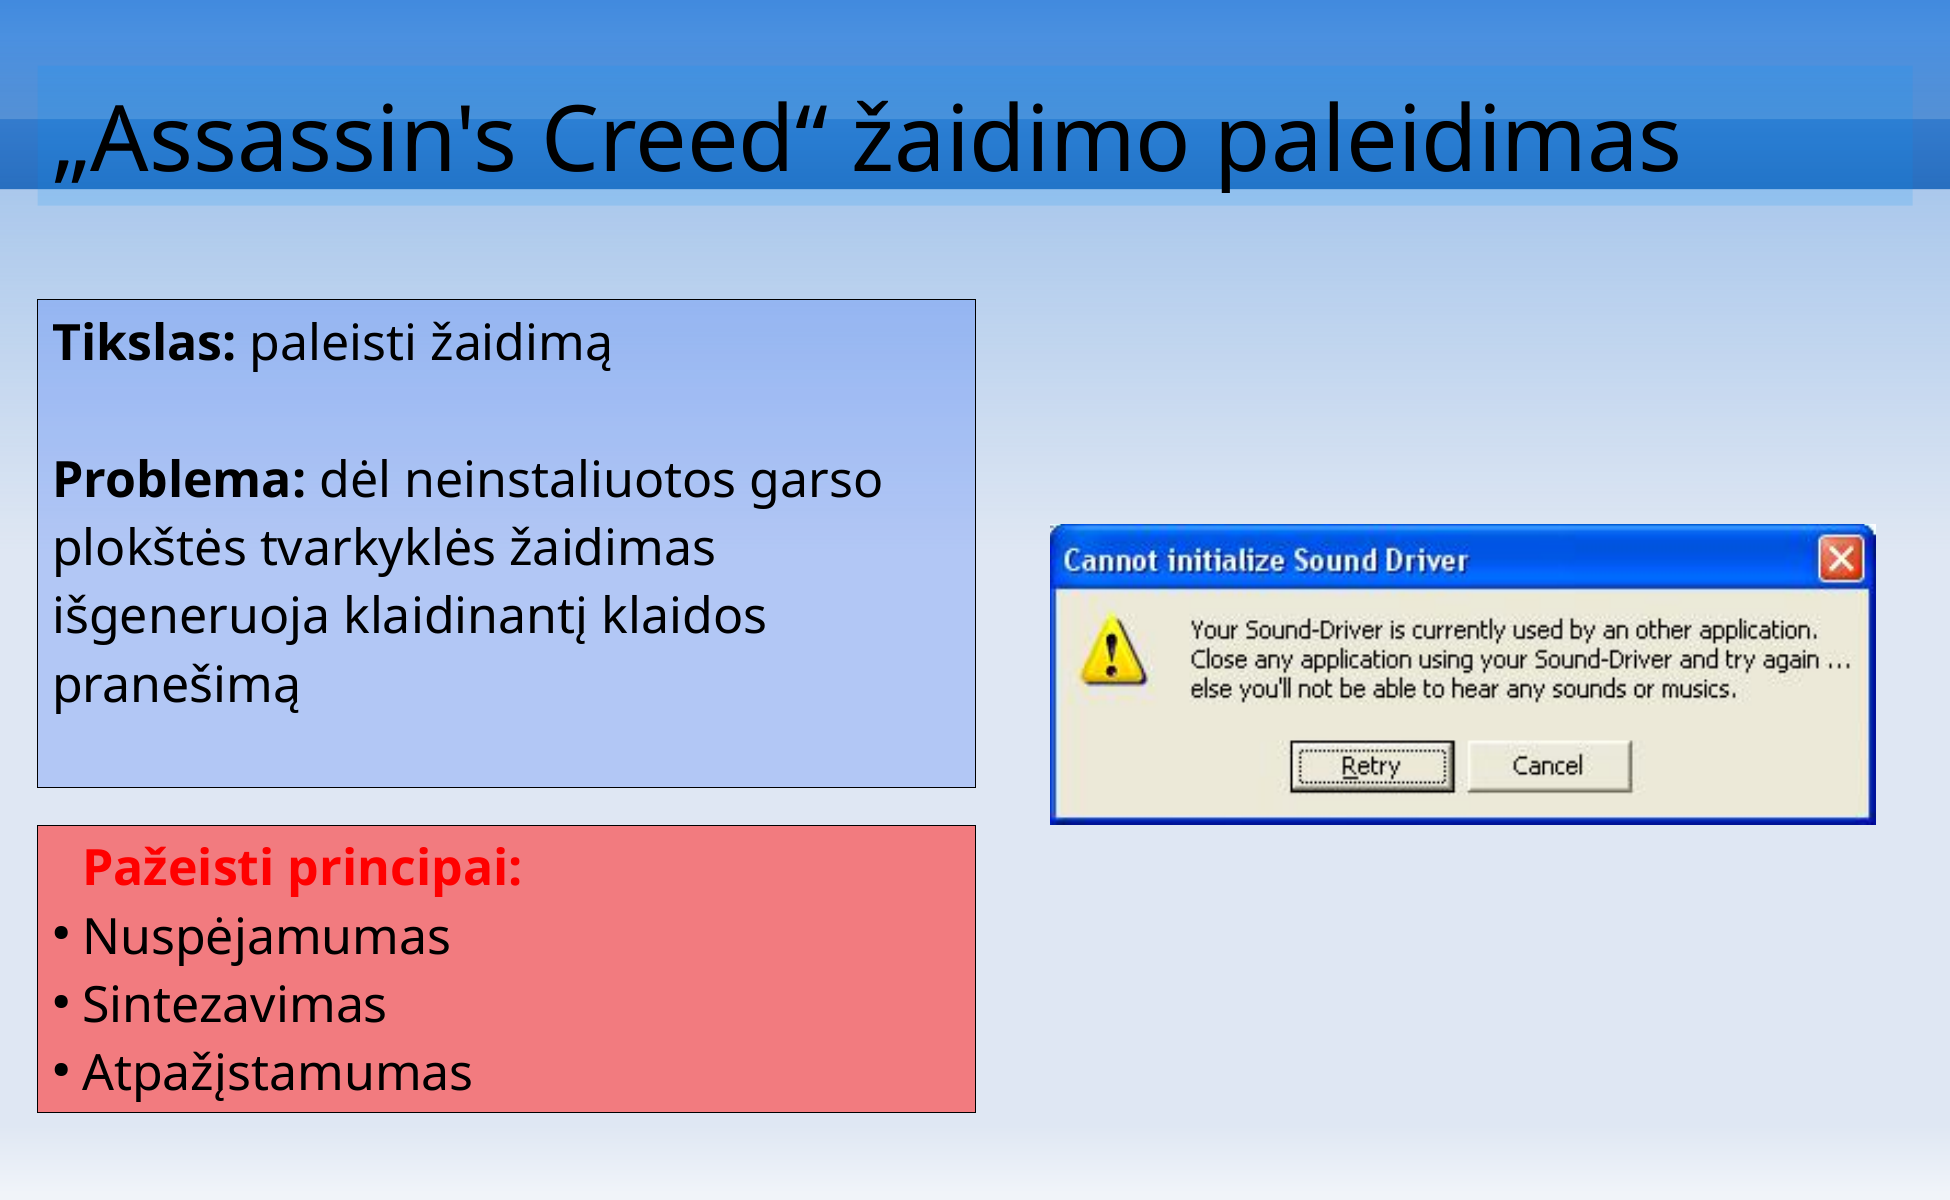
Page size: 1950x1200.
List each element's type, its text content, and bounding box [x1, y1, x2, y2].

text_box Pažeisti principai: Nuspėjamumas Sintezavimas Atpažįstamumas [37, 825, 976, 1073]
text_box Tikslas: paleisti žaidimą Problema: dėl neinstaliuotos garso plokštės tvarkyklės žaidimas išgeneruoja klaidinantį klaidos pranešimą [37, 299, 976, 788]
picture [0, 0, 1950, 1200]
text_box „Assassin's Creed“ žaidimo paleidimas [37, 65, 1913, 188]
